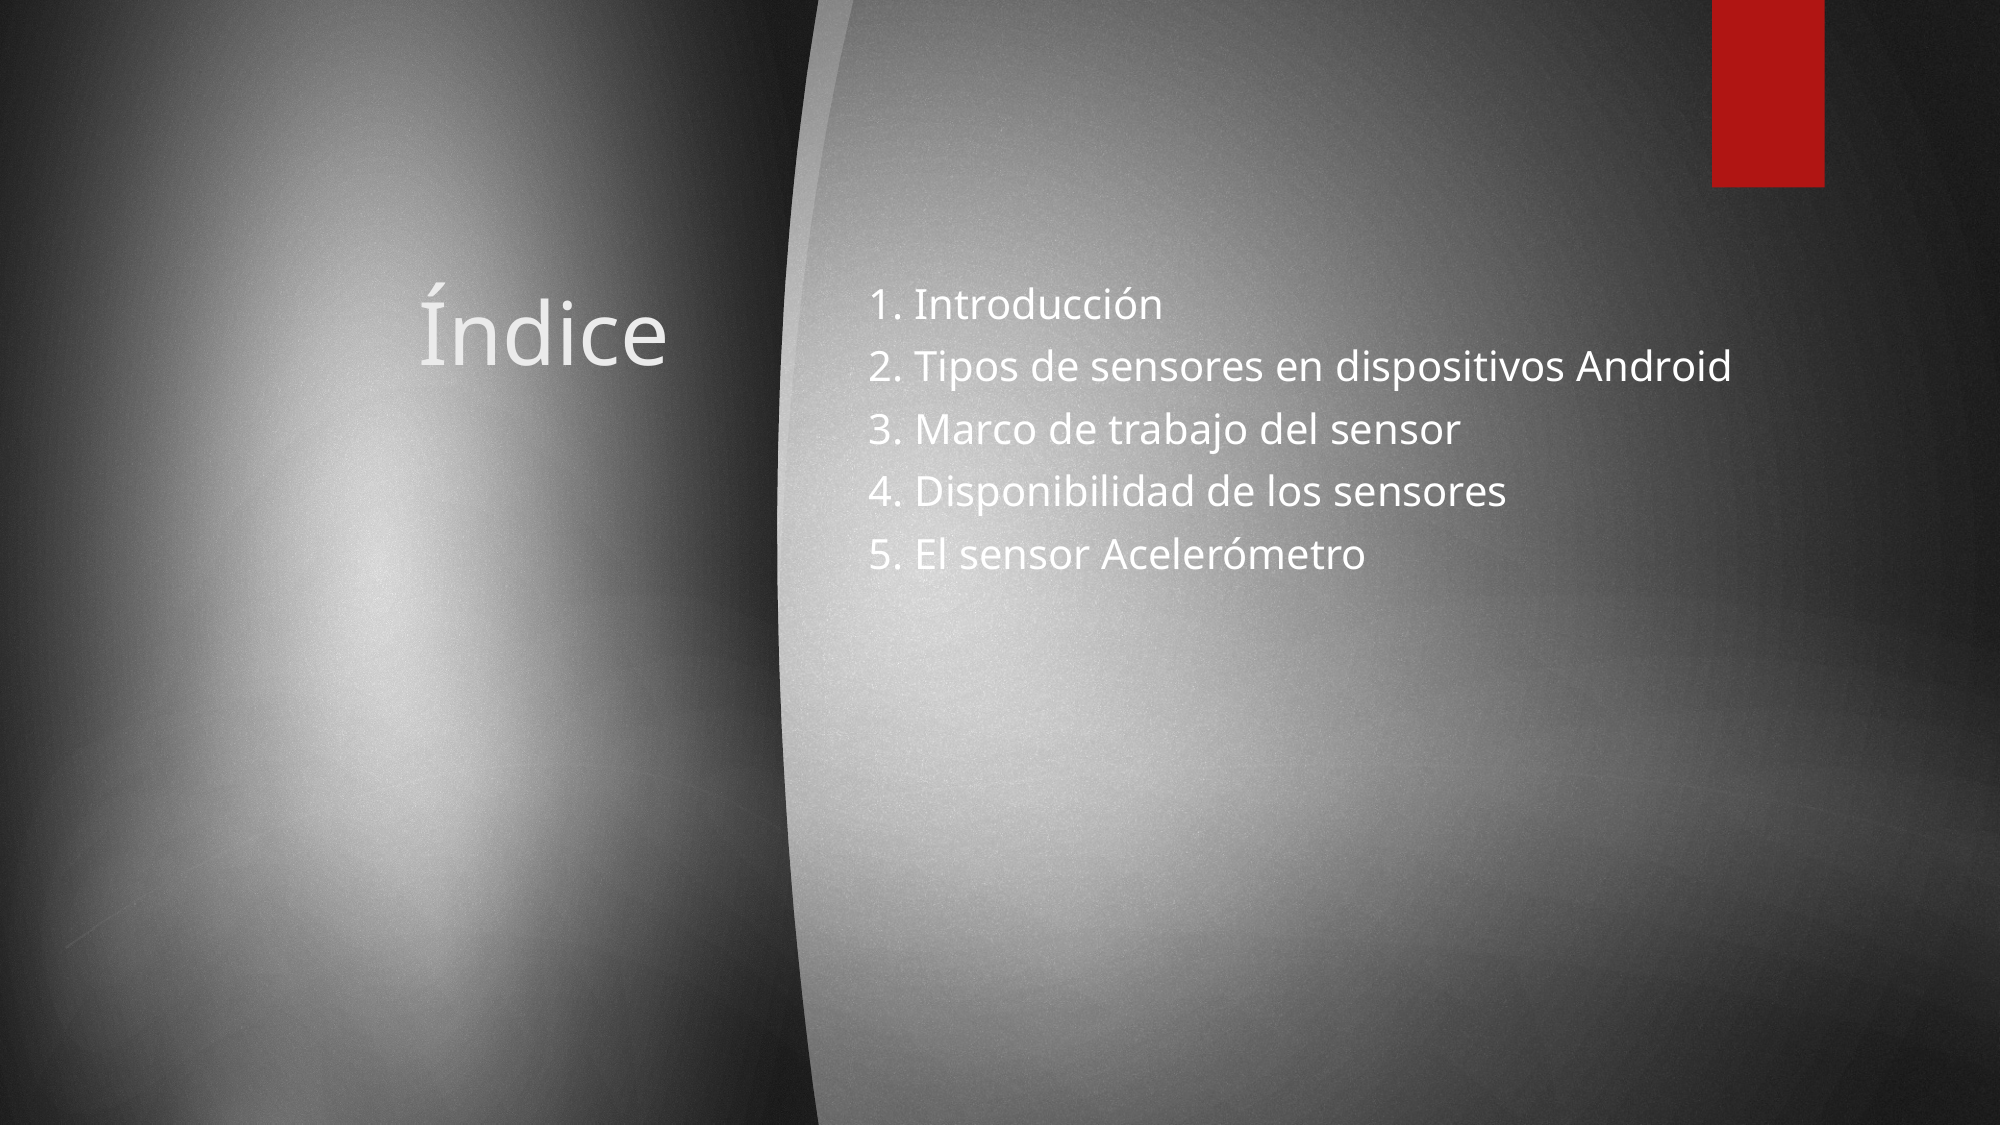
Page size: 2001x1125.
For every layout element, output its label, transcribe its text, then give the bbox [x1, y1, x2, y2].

list 1. Introducción 2. Tipos de sensores en dispositivos Android 3. Marco de trabajo del sensor 4. Disponibilidad de los sensores 5. El sensor Acelerómetro [853, 270, 1825, 1004]
title Índice [107, 270, 685, 1004]
text_box [0, 0, 2000, 1125]
